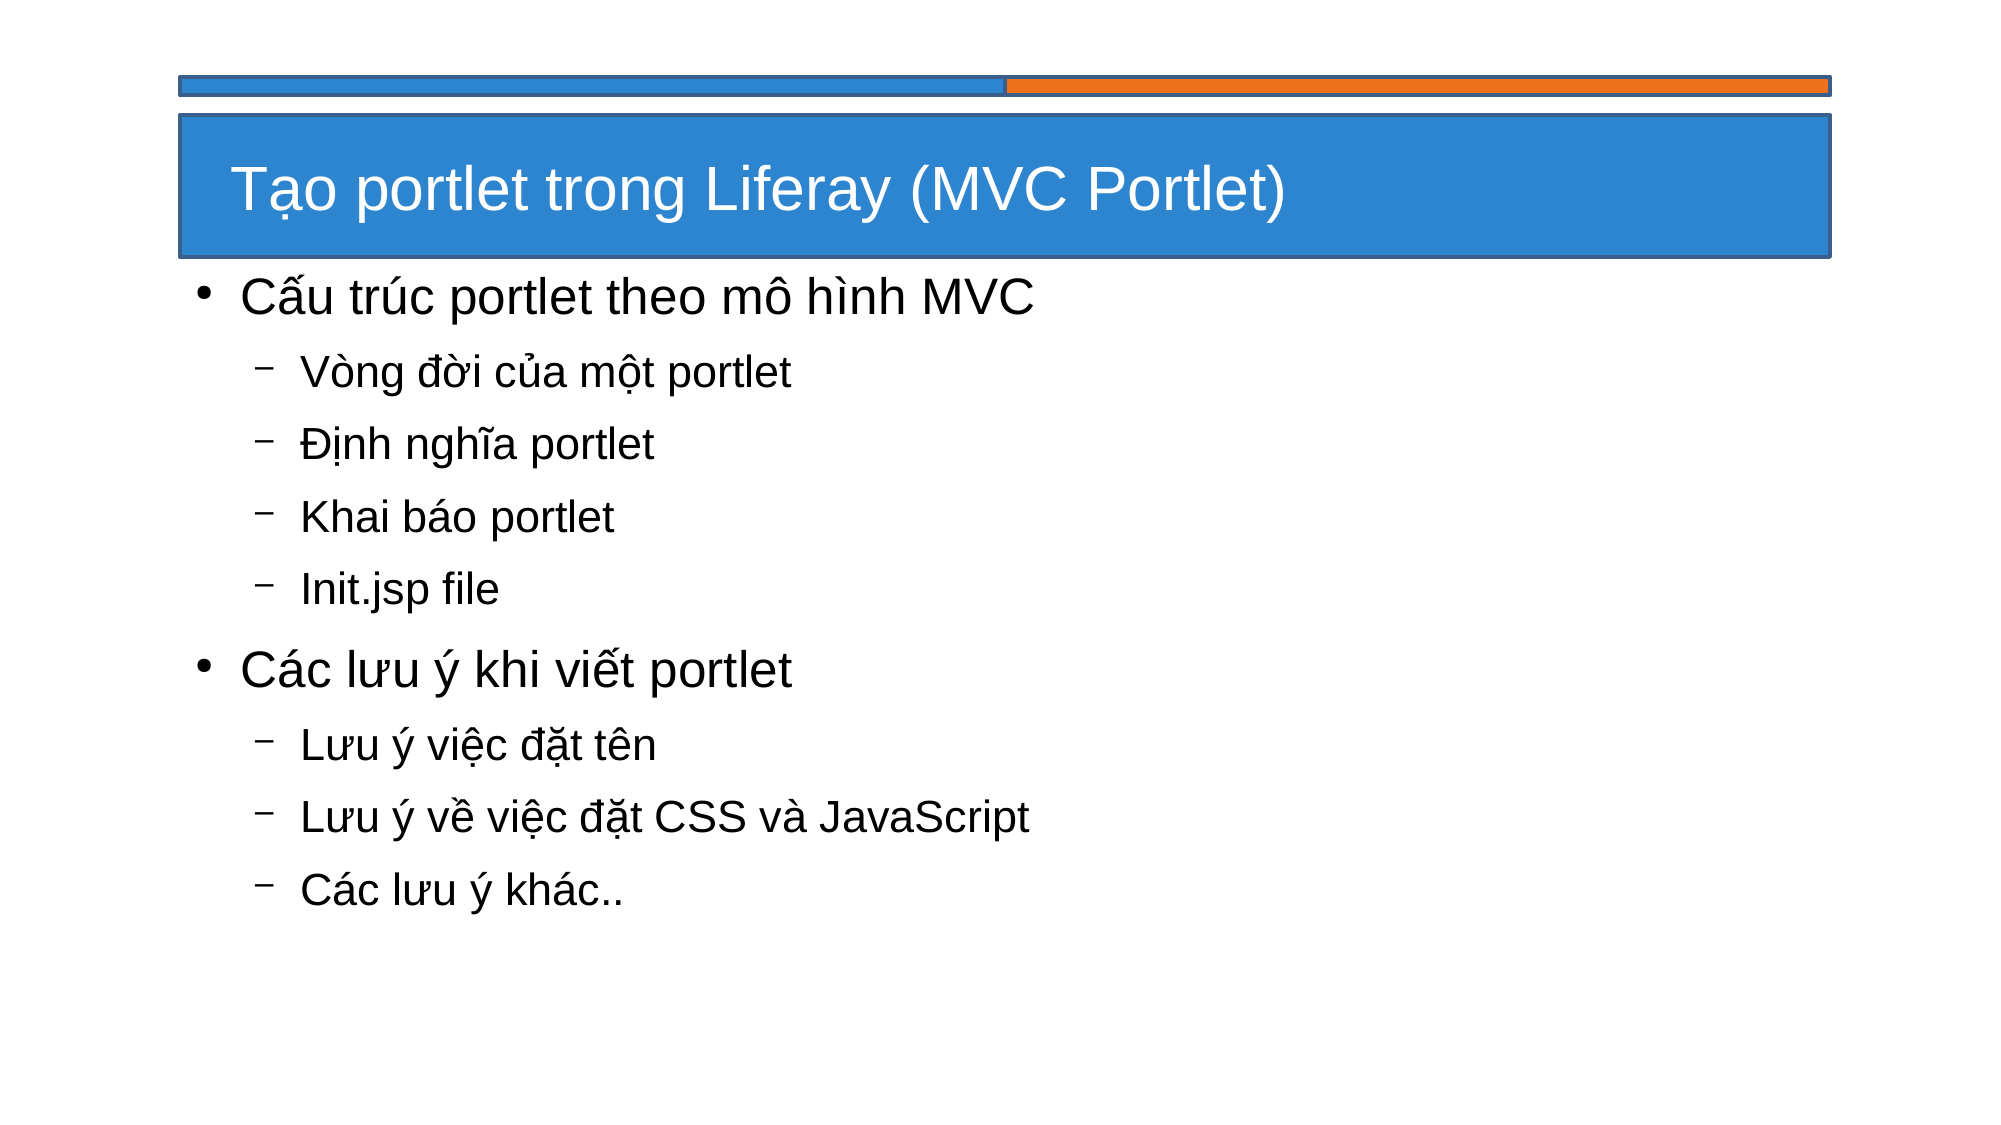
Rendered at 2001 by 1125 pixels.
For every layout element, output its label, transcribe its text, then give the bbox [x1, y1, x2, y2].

text_box [179, 76, 1831, 96]
list Cấu trúc portlet theo mô hình MVC Vòng đời của một portlet Định nghĩa portlet Khai báo portlet Init.jsp file Các lưu ý khi viết portlet Lưu ý việc đặt tên Lưu ý về việc đặt CSS và JavaScript Các lưu ý khác.. [180, 263, 1831, 916]
text_box Tạo portlet trong Liferay (MVC Portlet) [180, 114, 1830, 257]
